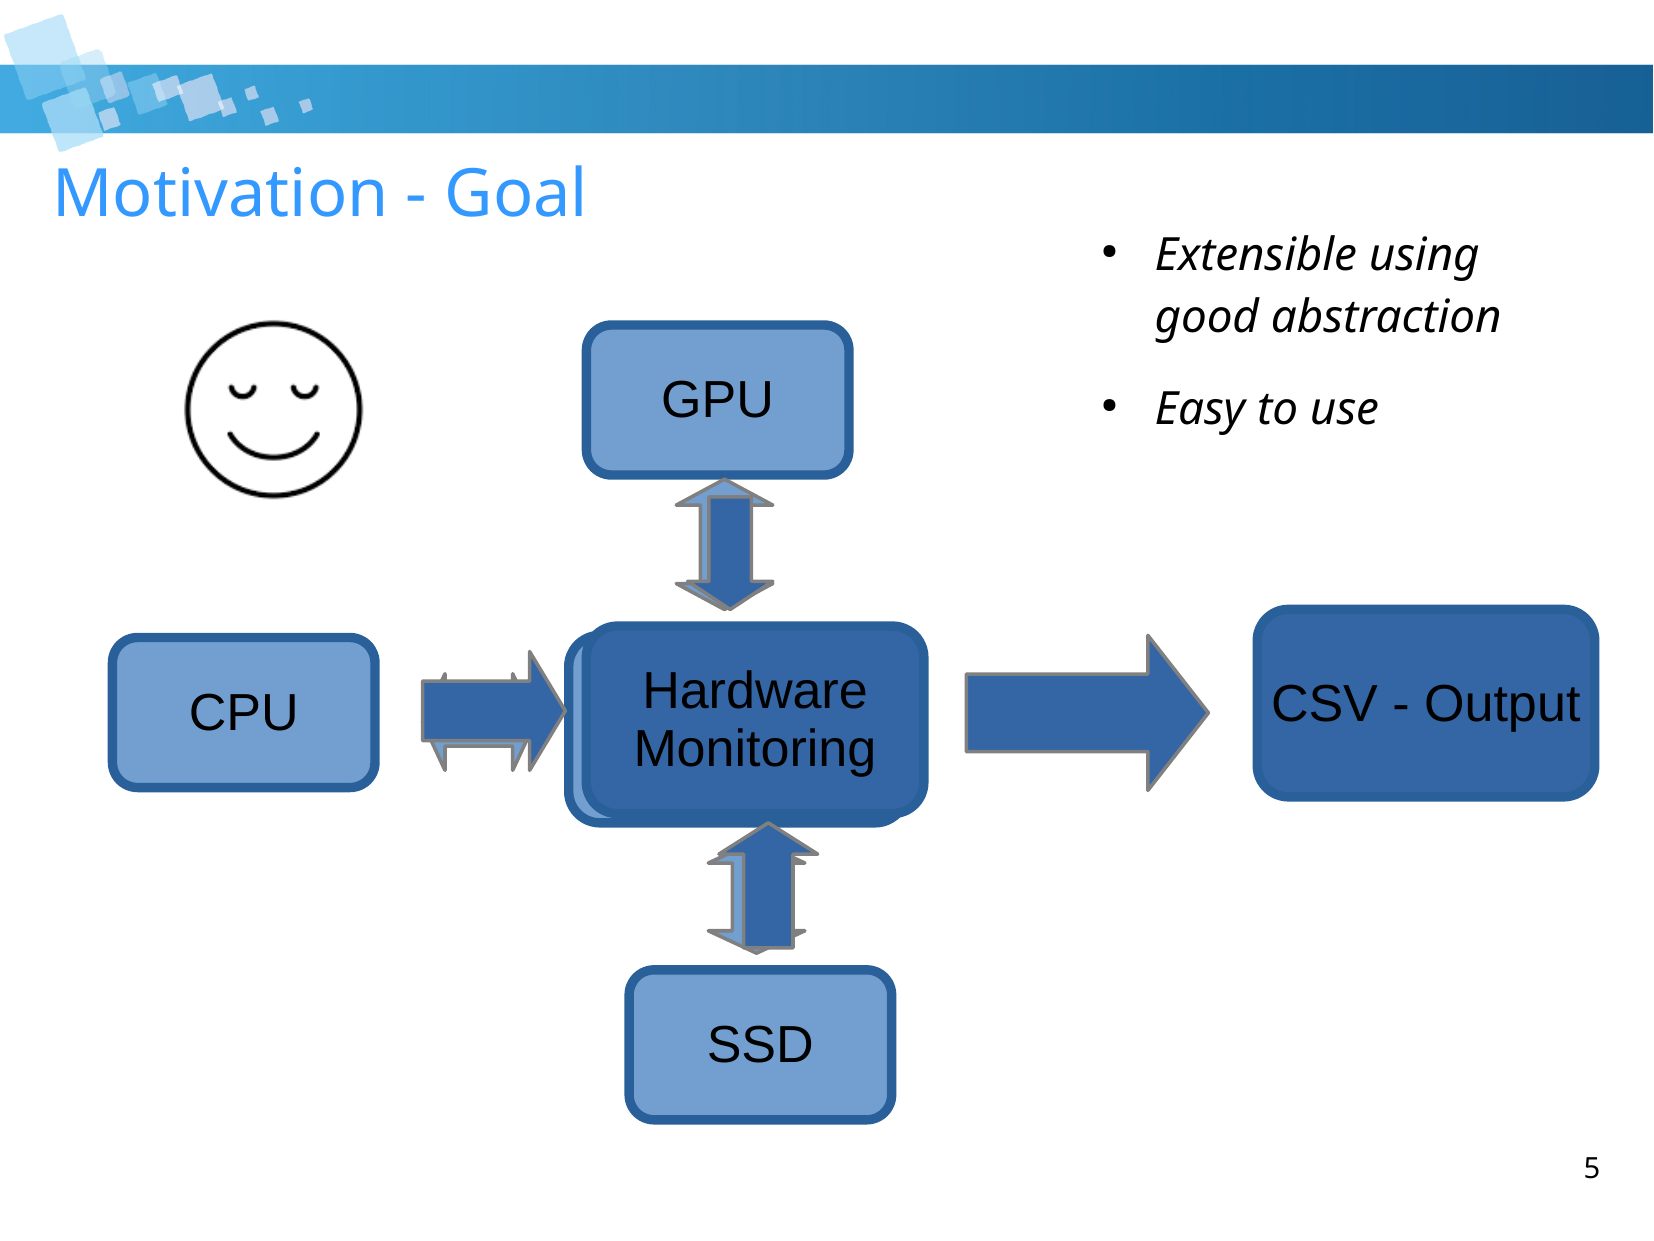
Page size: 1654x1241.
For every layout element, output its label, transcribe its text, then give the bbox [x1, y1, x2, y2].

text_box [676, 479, 773, 610]
picture [0, 0, 1653, 1238]
text_box GPU [586, 324, 849, 476]
text_box [966, 635, 1209, 791]
text_box MainProgram [568, 635, 897, 823]
title Motivation - Goal [52, 87, 1541, 295]
text_box [422, 651, 566, 771]
text_box SSD [629, 969, 892, 1120]
text_box CPU [112, 637, 376, 788]
text_box [708, 822, 818, 954]
text_box Hardware Monitoring [586, 626, 924, 814]
list Extensible using good abstraction Easy to use [1083, 129, 1541, 636]
text_box CSV - Output [1257, 609, 1595, 797]
